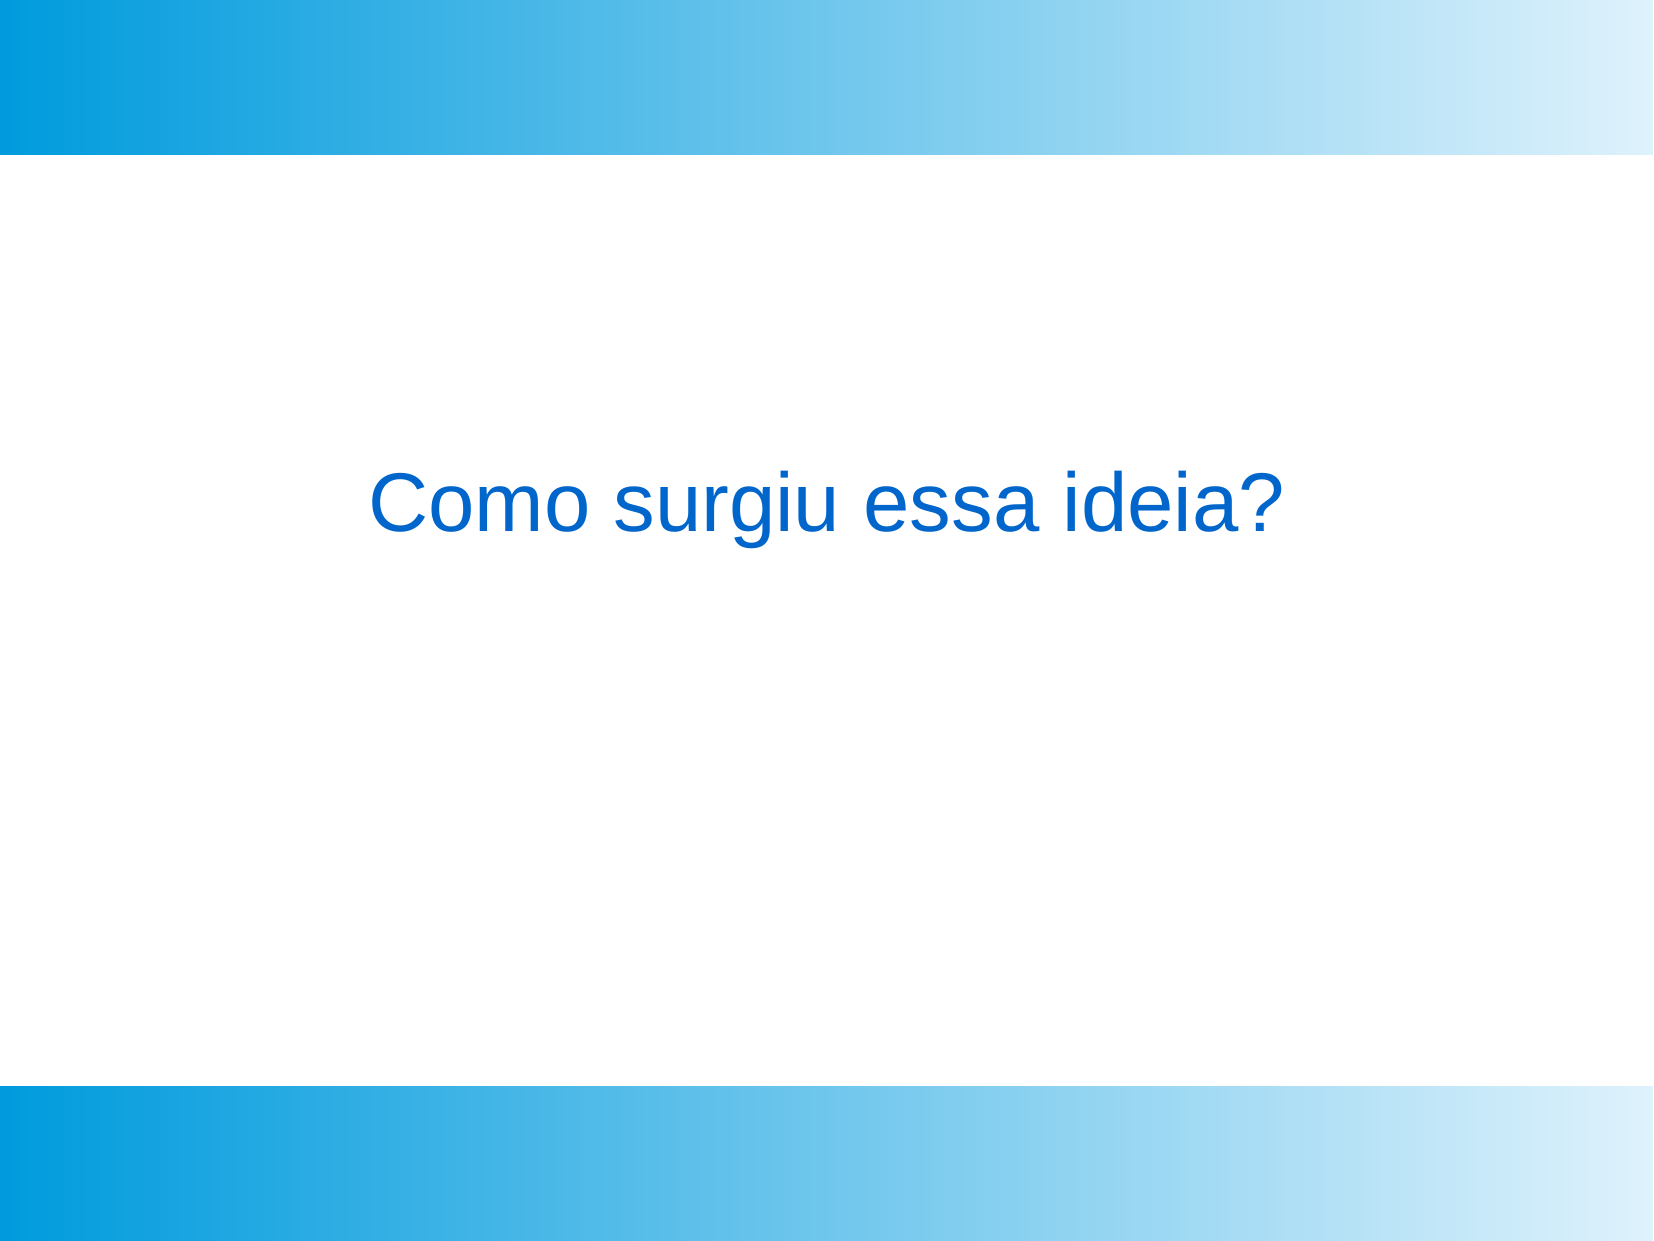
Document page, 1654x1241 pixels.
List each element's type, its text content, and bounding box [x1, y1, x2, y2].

subtitle Como surgiu essa ideia? [206, 447, 1447, 748]
